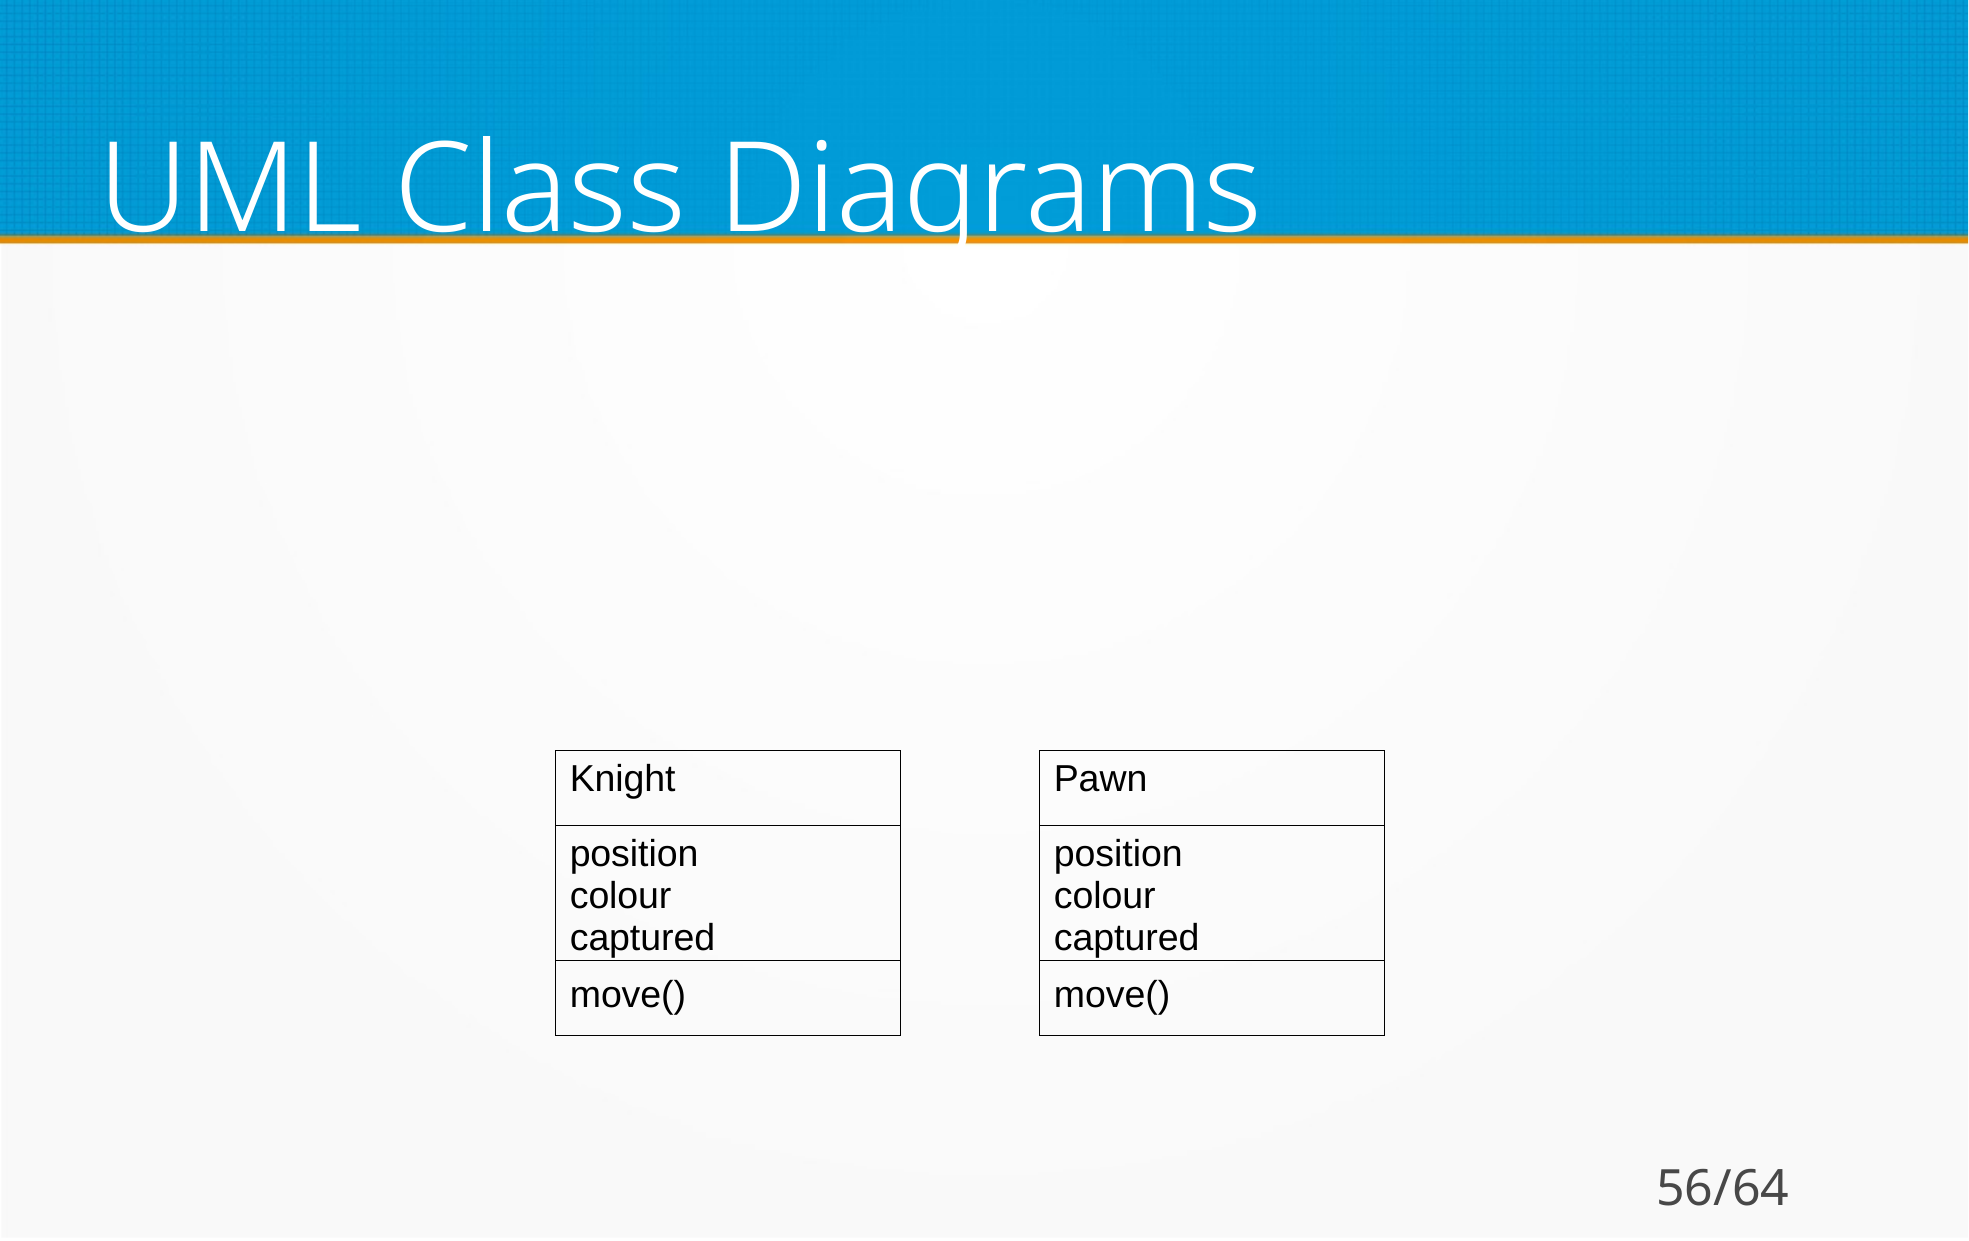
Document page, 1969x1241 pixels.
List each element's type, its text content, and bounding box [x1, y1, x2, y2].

picture [0, 233, 1969, 1241]
text_box move() [1039, 965, 1385, 1023]
text_box Pawn [1039, 750, 1385, 807]
title UML Class Diagrams [98, 49, 1870, 257]
text_box position colour captured [555, 825, 901, 965]
text_box position colour captured [1039, 825, 1385, 965]
text_box move() [555, 965, 901, 1023]
text_box Knight [555, 750, 901, 807]
